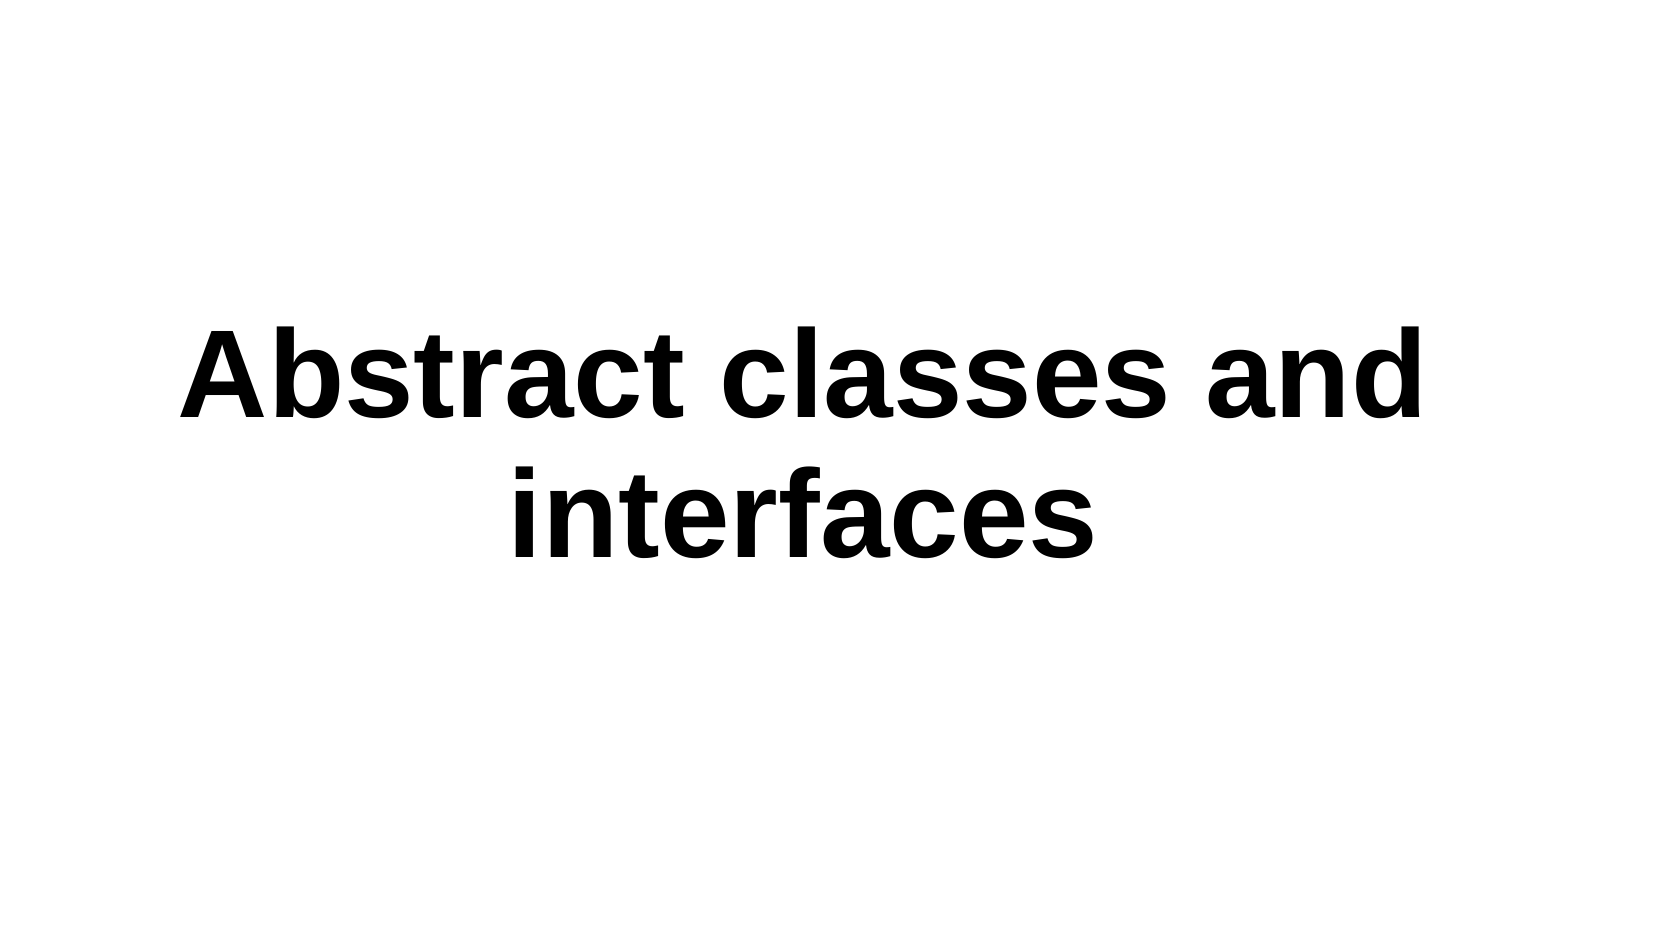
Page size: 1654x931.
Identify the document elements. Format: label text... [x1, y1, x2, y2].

title Abstract classes and interfaces [59, 304, 1548, 585]
